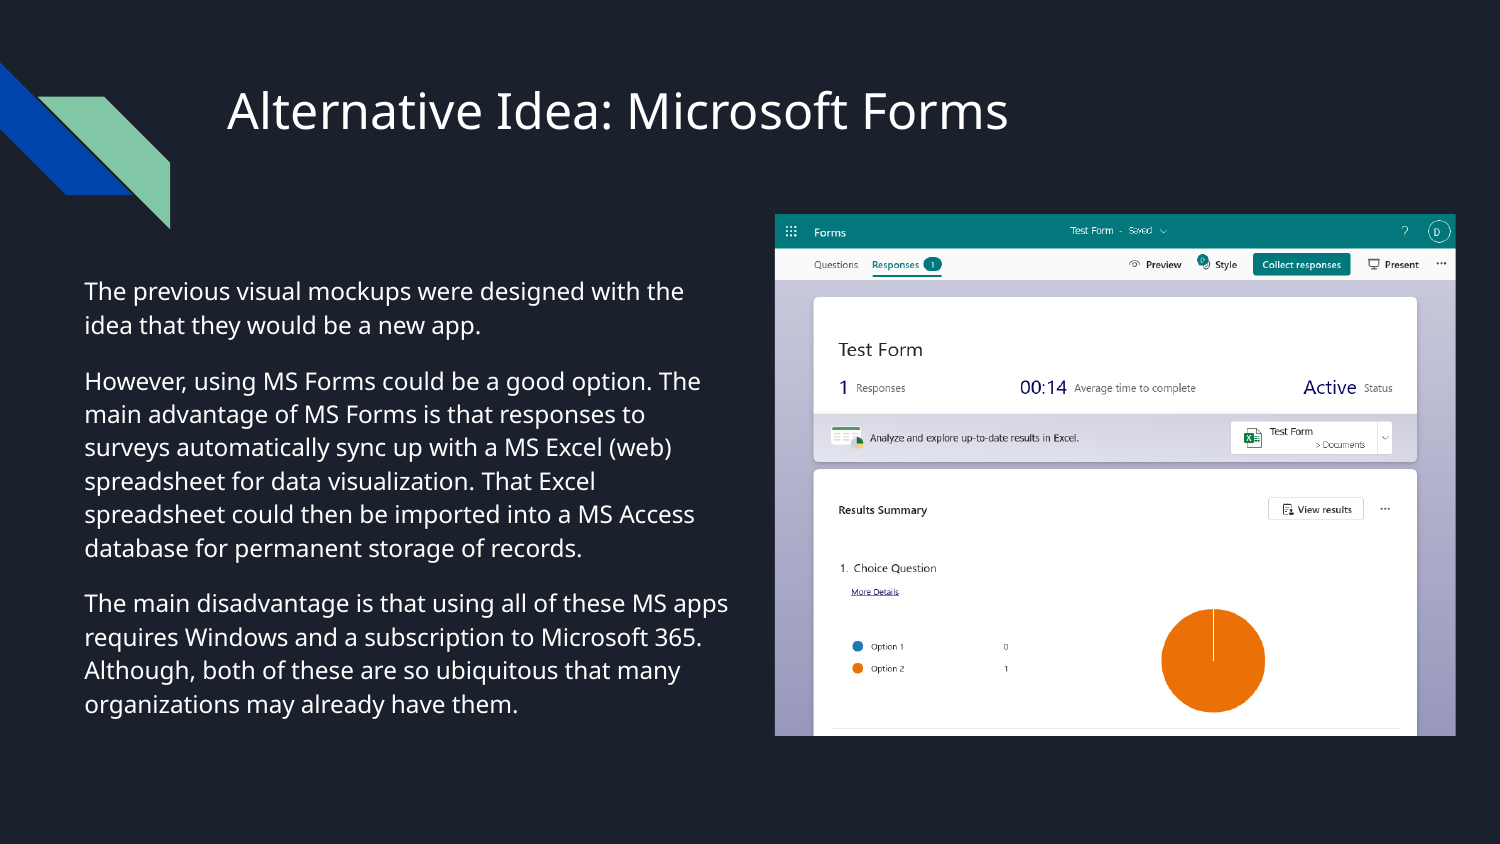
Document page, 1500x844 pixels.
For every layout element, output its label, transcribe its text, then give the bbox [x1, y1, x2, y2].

list The previous visual mockups were designed with the idea that they would be a new app. However, using MS Forms could be a good option. The main advantage of MS Forms is that responses to surveys automatically sync up with a MS Excel (web) spreadsheet for data visualization. That Excel spreadsheet could then be imported into a MS Access database for permanent storage of records. The main disadvantage is that using all of these MS apps requires Windows and a subscription to Microsoft 365. Although, both of these are so ubiquitous that many organizations may already have them. [69, 257, 750, 735]
picture [774, 214, 1456, 736]
title Alternative Idea: Microsoft Forms [212, 64, 1368, 215]
